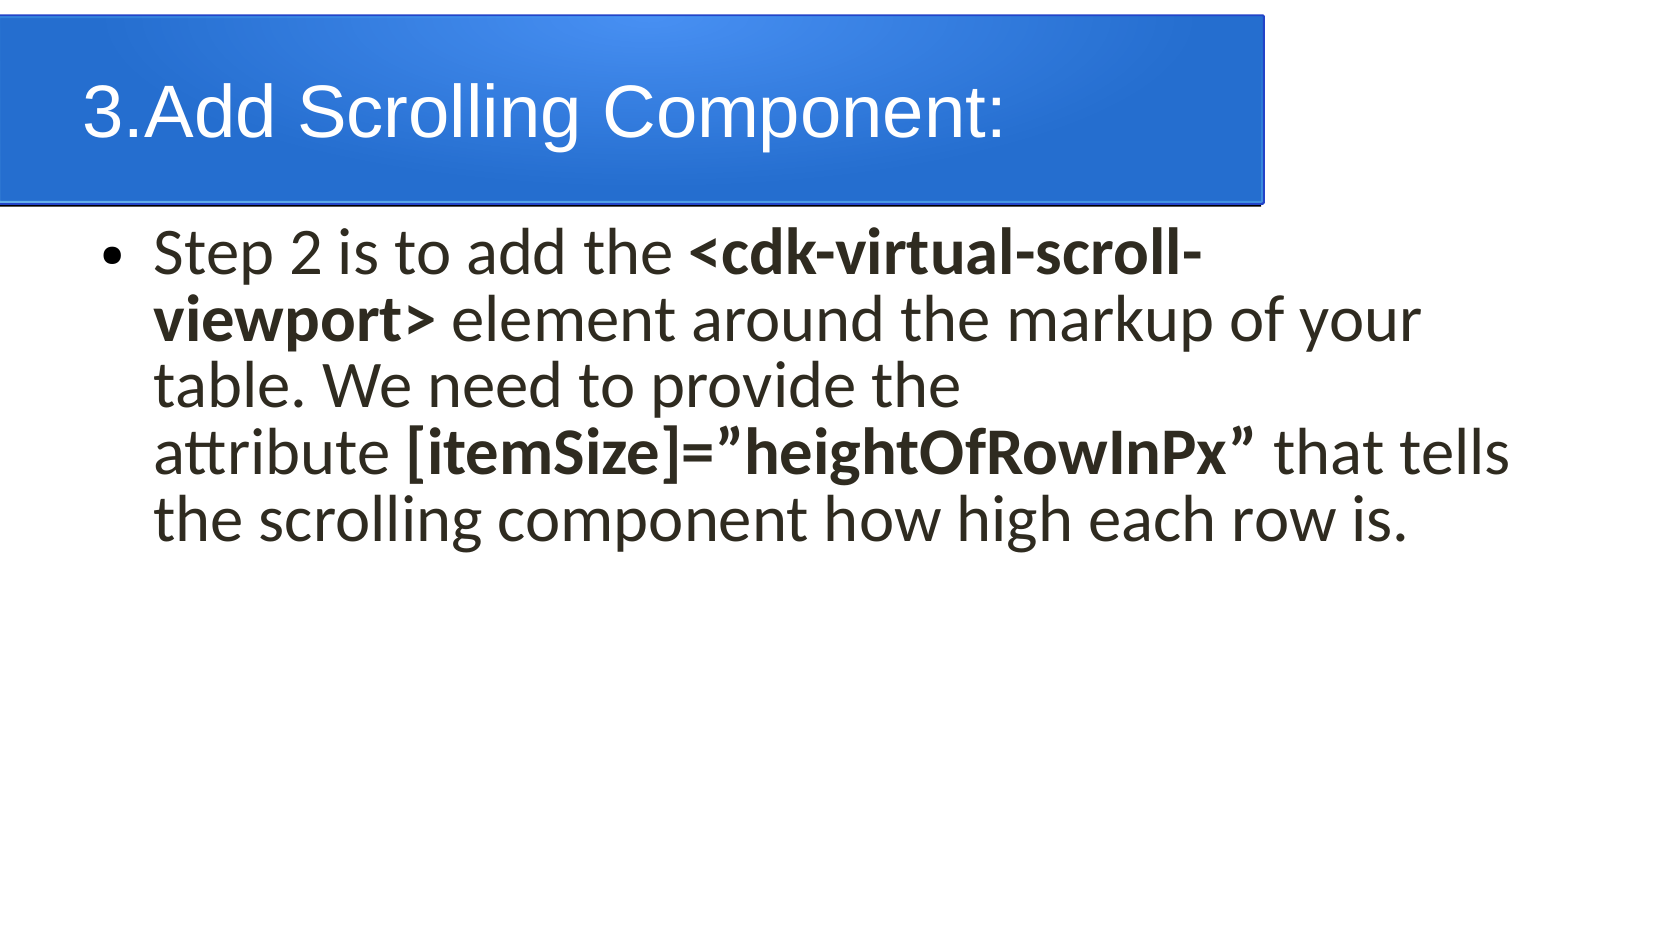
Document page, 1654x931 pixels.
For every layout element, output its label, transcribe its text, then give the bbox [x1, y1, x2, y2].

title 3.Add Scrolling Component: [82, 35, 1235, 189]
list Step 2 is to add the <cdk-virtual-scroll-viewport> element around the markup of your table. We need to provide the attribute [itemSize]=”heightOfRowInPx” that tells the scrolling component how high each row is. [82, 224, 1571, 764]
